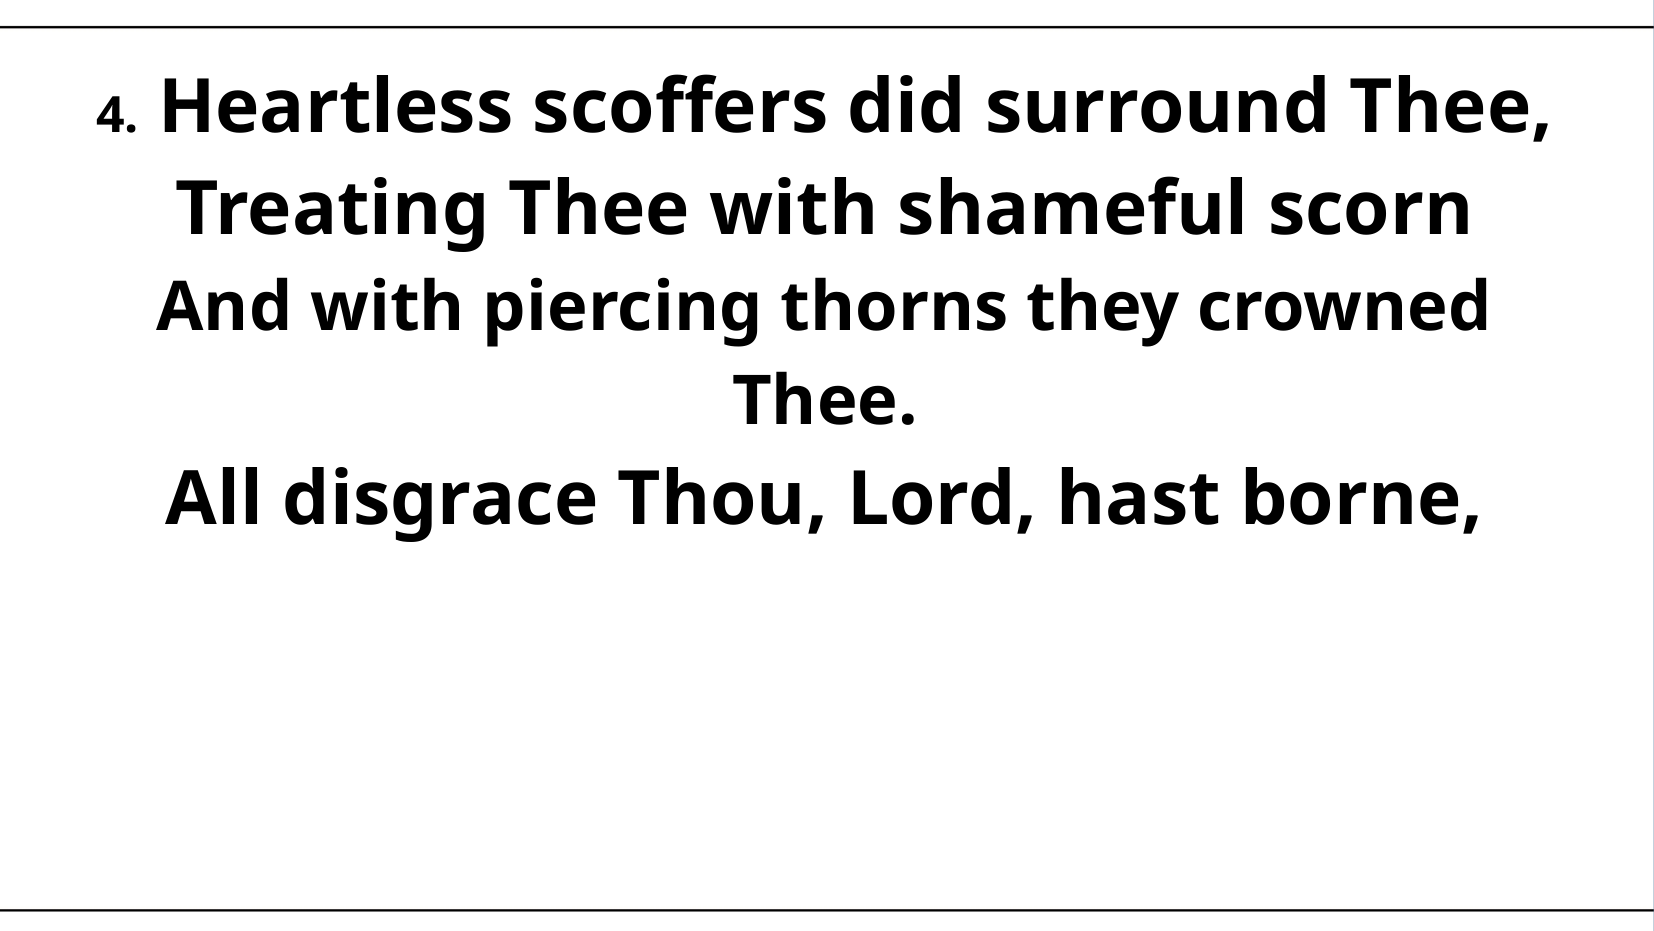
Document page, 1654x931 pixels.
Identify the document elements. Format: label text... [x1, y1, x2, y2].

picture [0, 0, 1654, 931]
text_box 4. Heartless scoffers did surround Thee, Treating Thee with shameful scorn And with piercing thorns they crowned Thee. All disgrace Thou, Lord, hast borne, [75, 45, 1576, 548]
